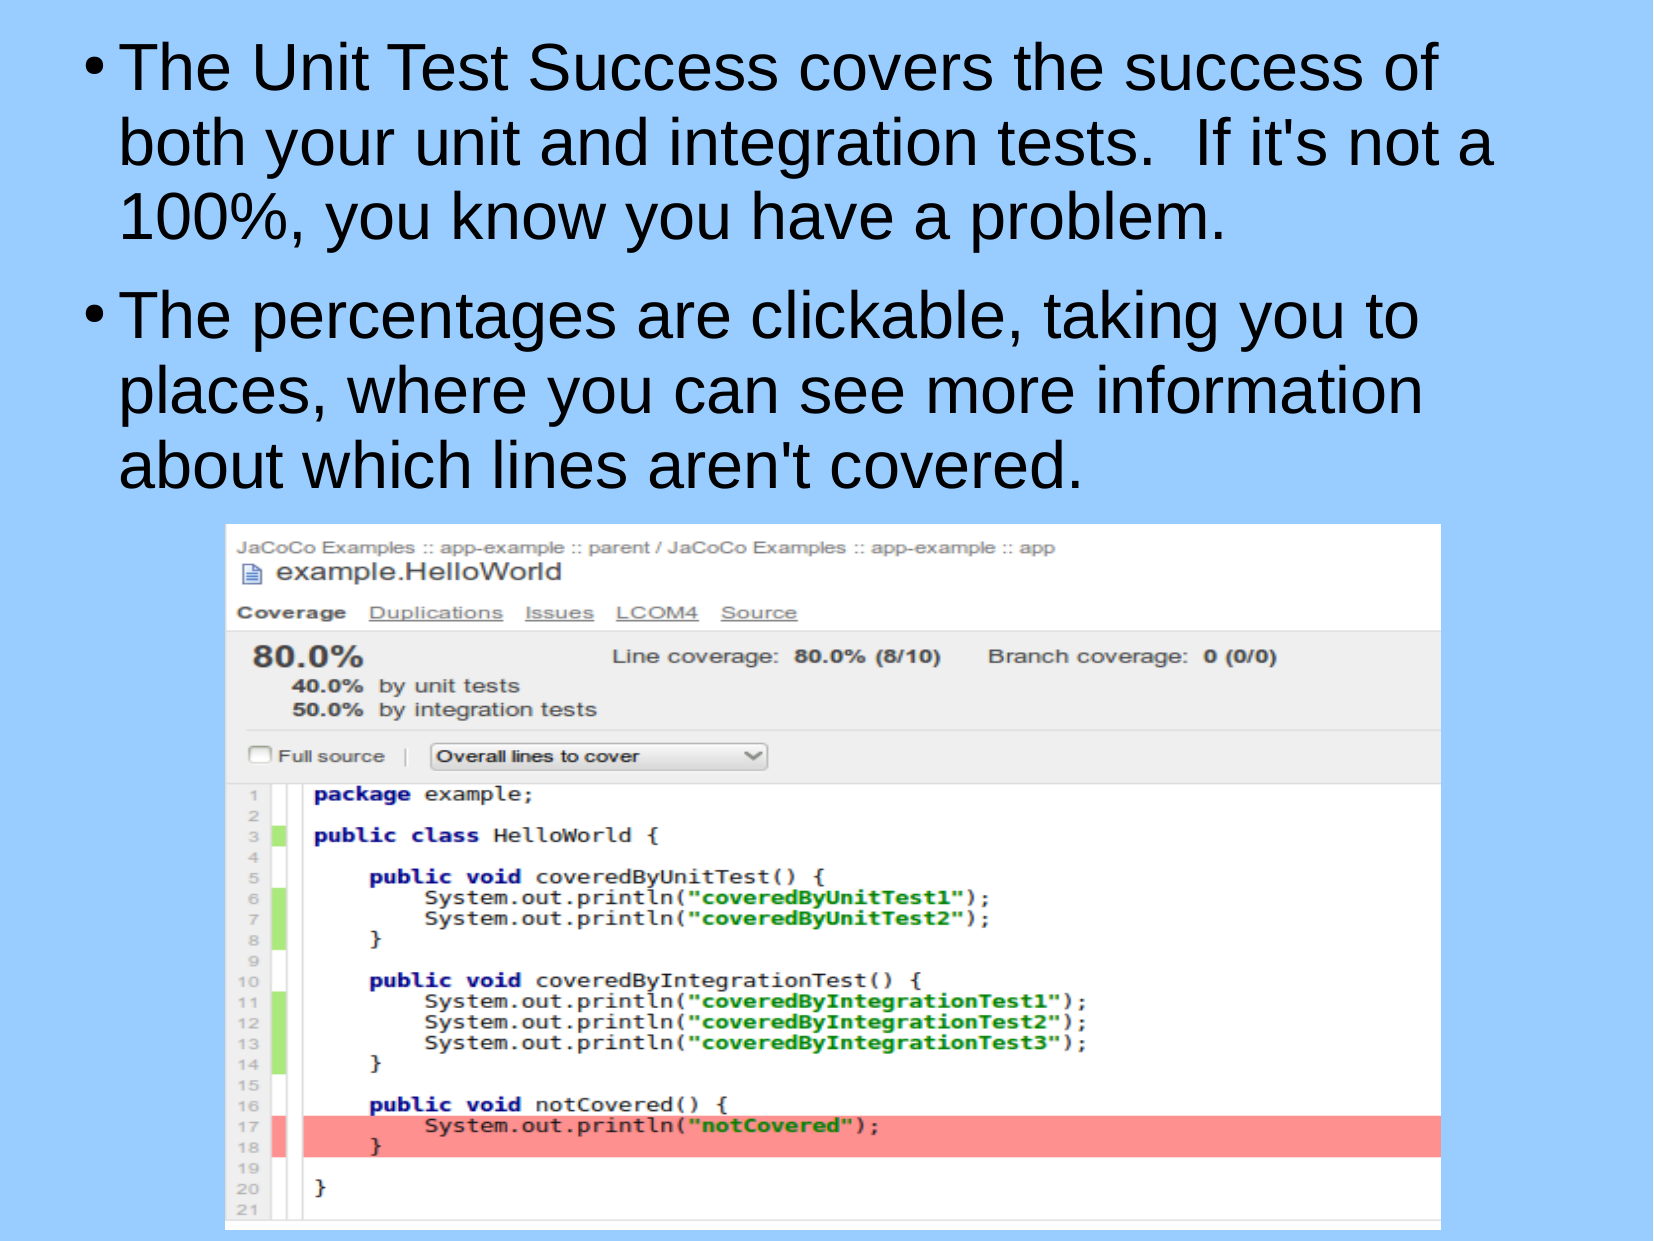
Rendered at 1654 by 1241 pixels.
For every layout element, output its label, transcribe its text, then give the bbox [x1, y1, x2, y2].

picture [225, 991, 1441, 1231]
subtitle The Unit Test Success covers the success of both your unit and integration tests. If it's not a 100%, you know you have a problem. The percentages are clickable, taking you to places, where you can see more information about which lines aren't covered. [82, 29, 1571, 991]
